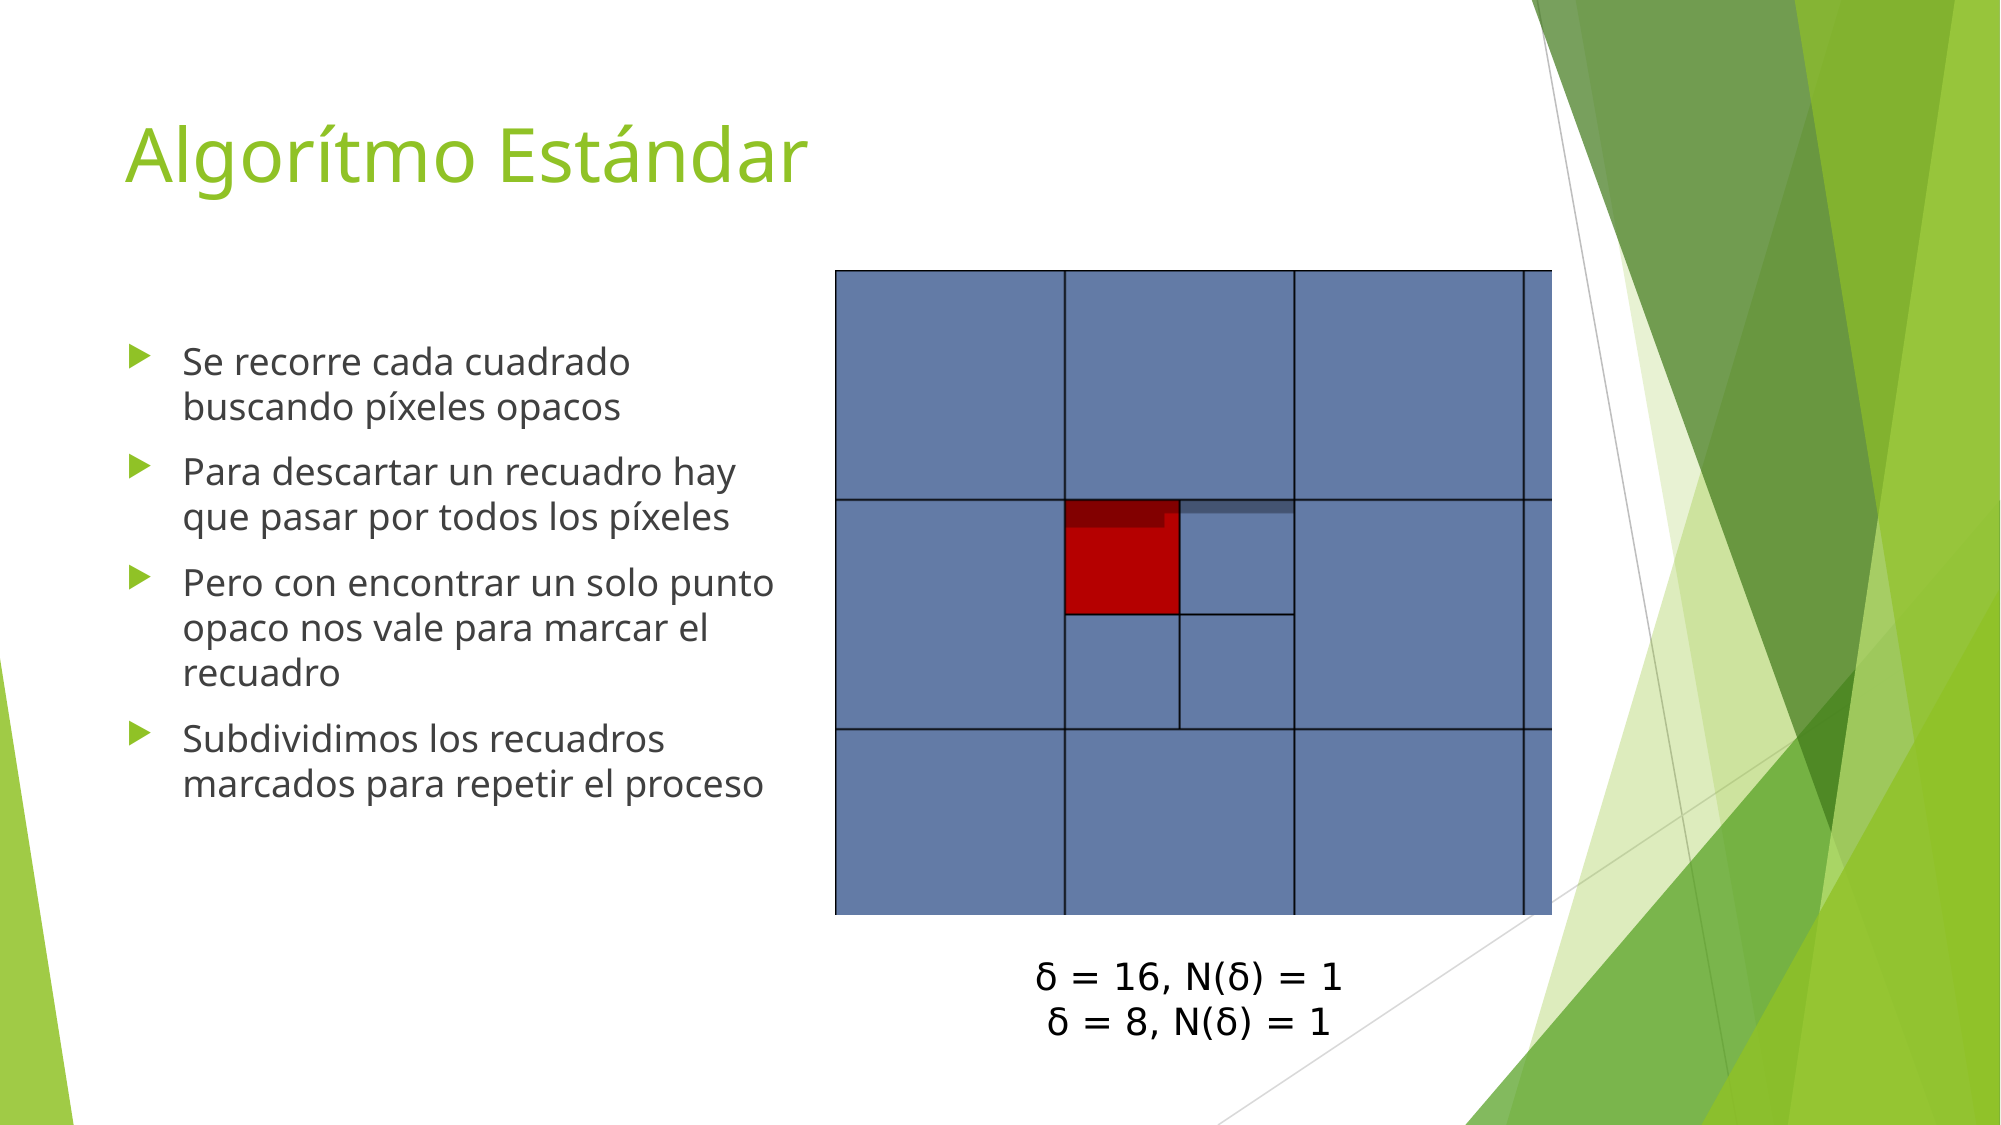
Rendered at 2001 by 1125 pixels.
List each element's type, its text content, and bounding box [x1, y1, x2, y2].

title Algorítmo Estándar [111, 99, 1522, 317]
text_box δ = 16, N(δ) = 1 δ = 8, N(δ) = 1 [1020, 945, 1360, 1096]
picture [835, 270, 1552, 915]
list Se recorre cada cuadrado buscando píxeles opacos Para descartar un recuadro hay que pasar por todos los píxeles Pero con encontrar un solo punto opaco nos vale para marcar el recuadro Subdividimos los recuadros marcados para repetir el proceso [111, 329, 796, 936]
